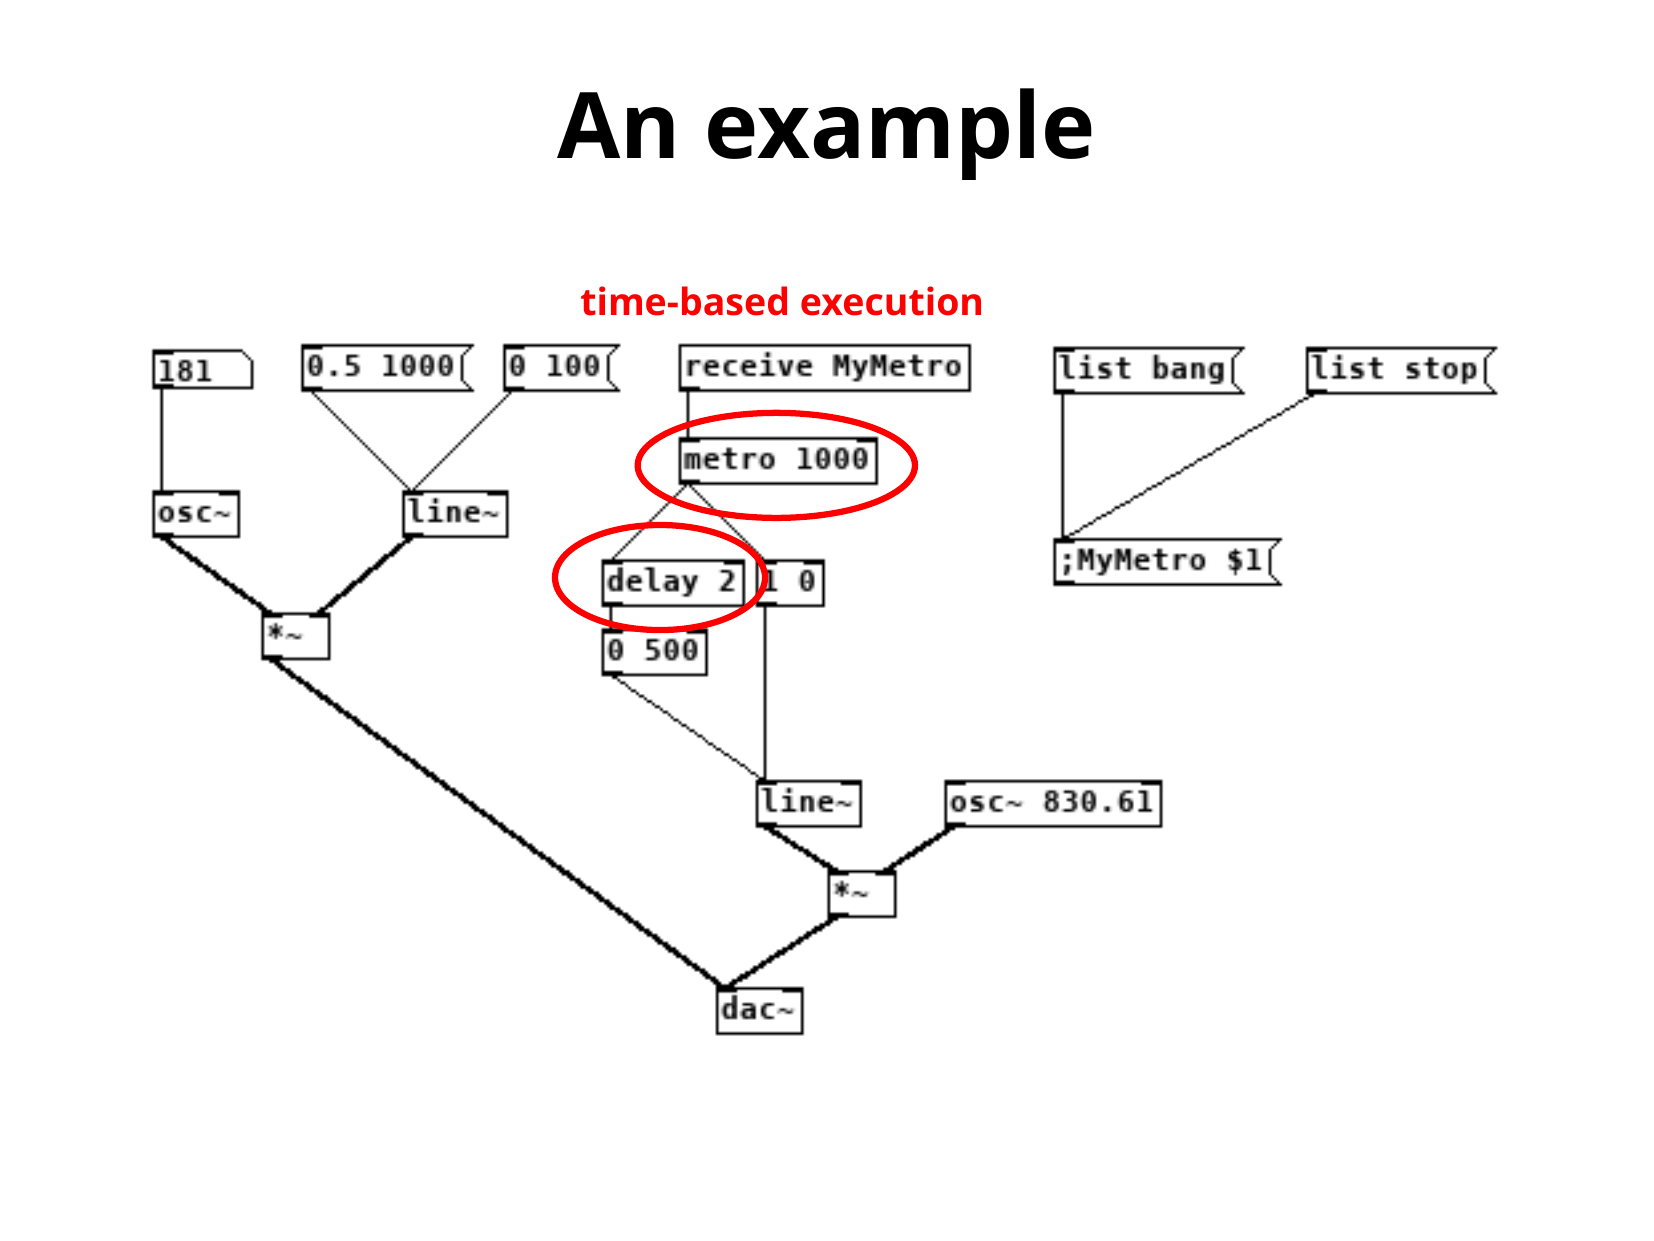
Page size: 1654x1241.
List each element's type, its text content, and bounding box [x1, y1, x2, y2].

text_box time-based execution [681, 263, 884, 339]
picture [124, 321, 1530, 1066]
title An example [82, 19, 1571, 227]
